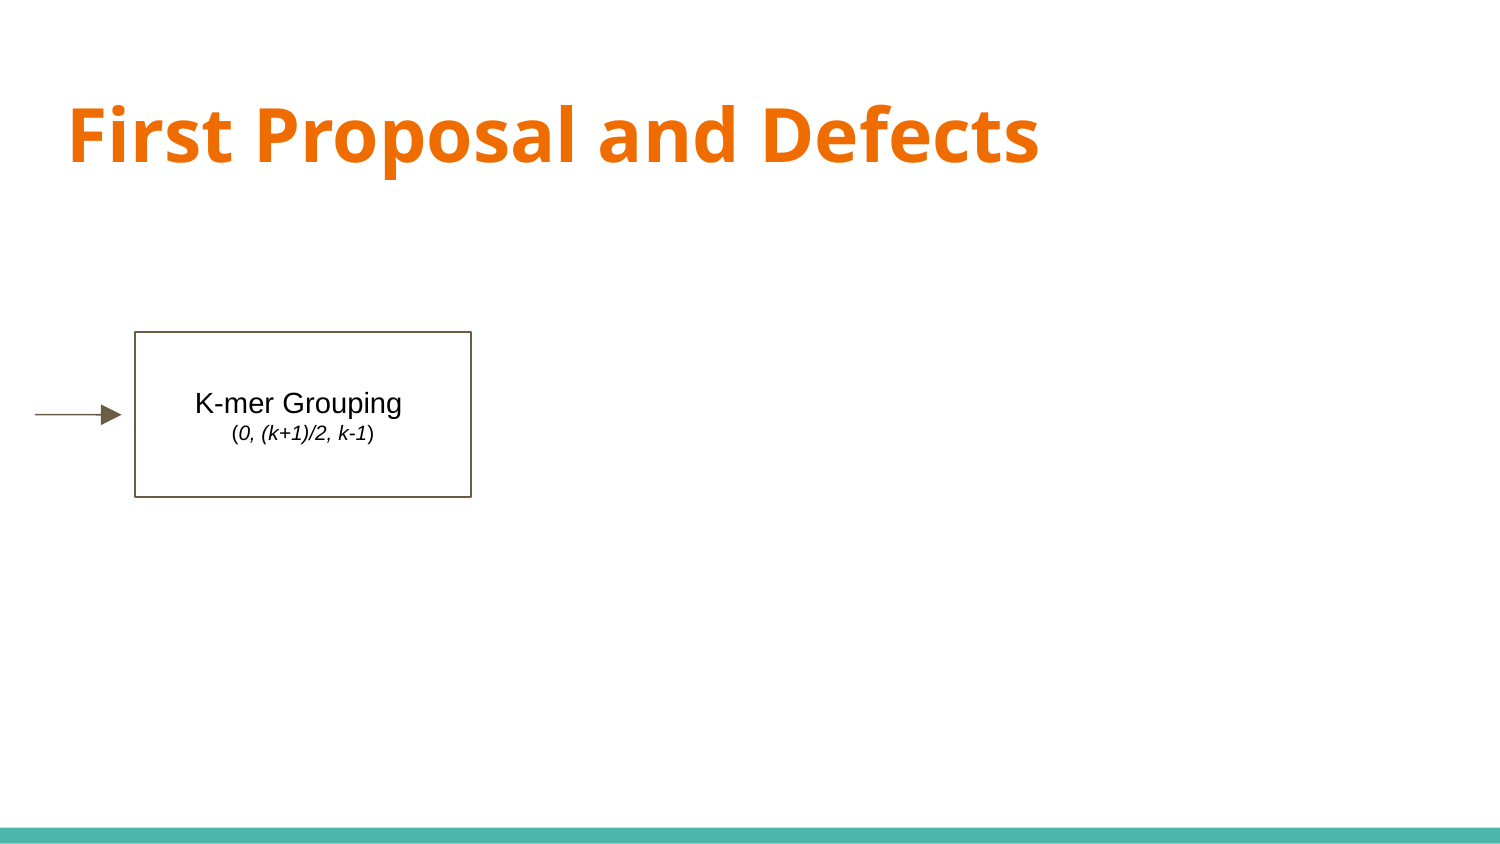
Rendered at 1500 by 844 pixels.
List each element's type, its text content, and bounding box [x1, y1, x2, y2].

text_box K-mer Grouping (0, (k+1)/2, k-1) [134, 332, 472, 498]
title First Proposal and Defects [51, 72, 1449, 189]
